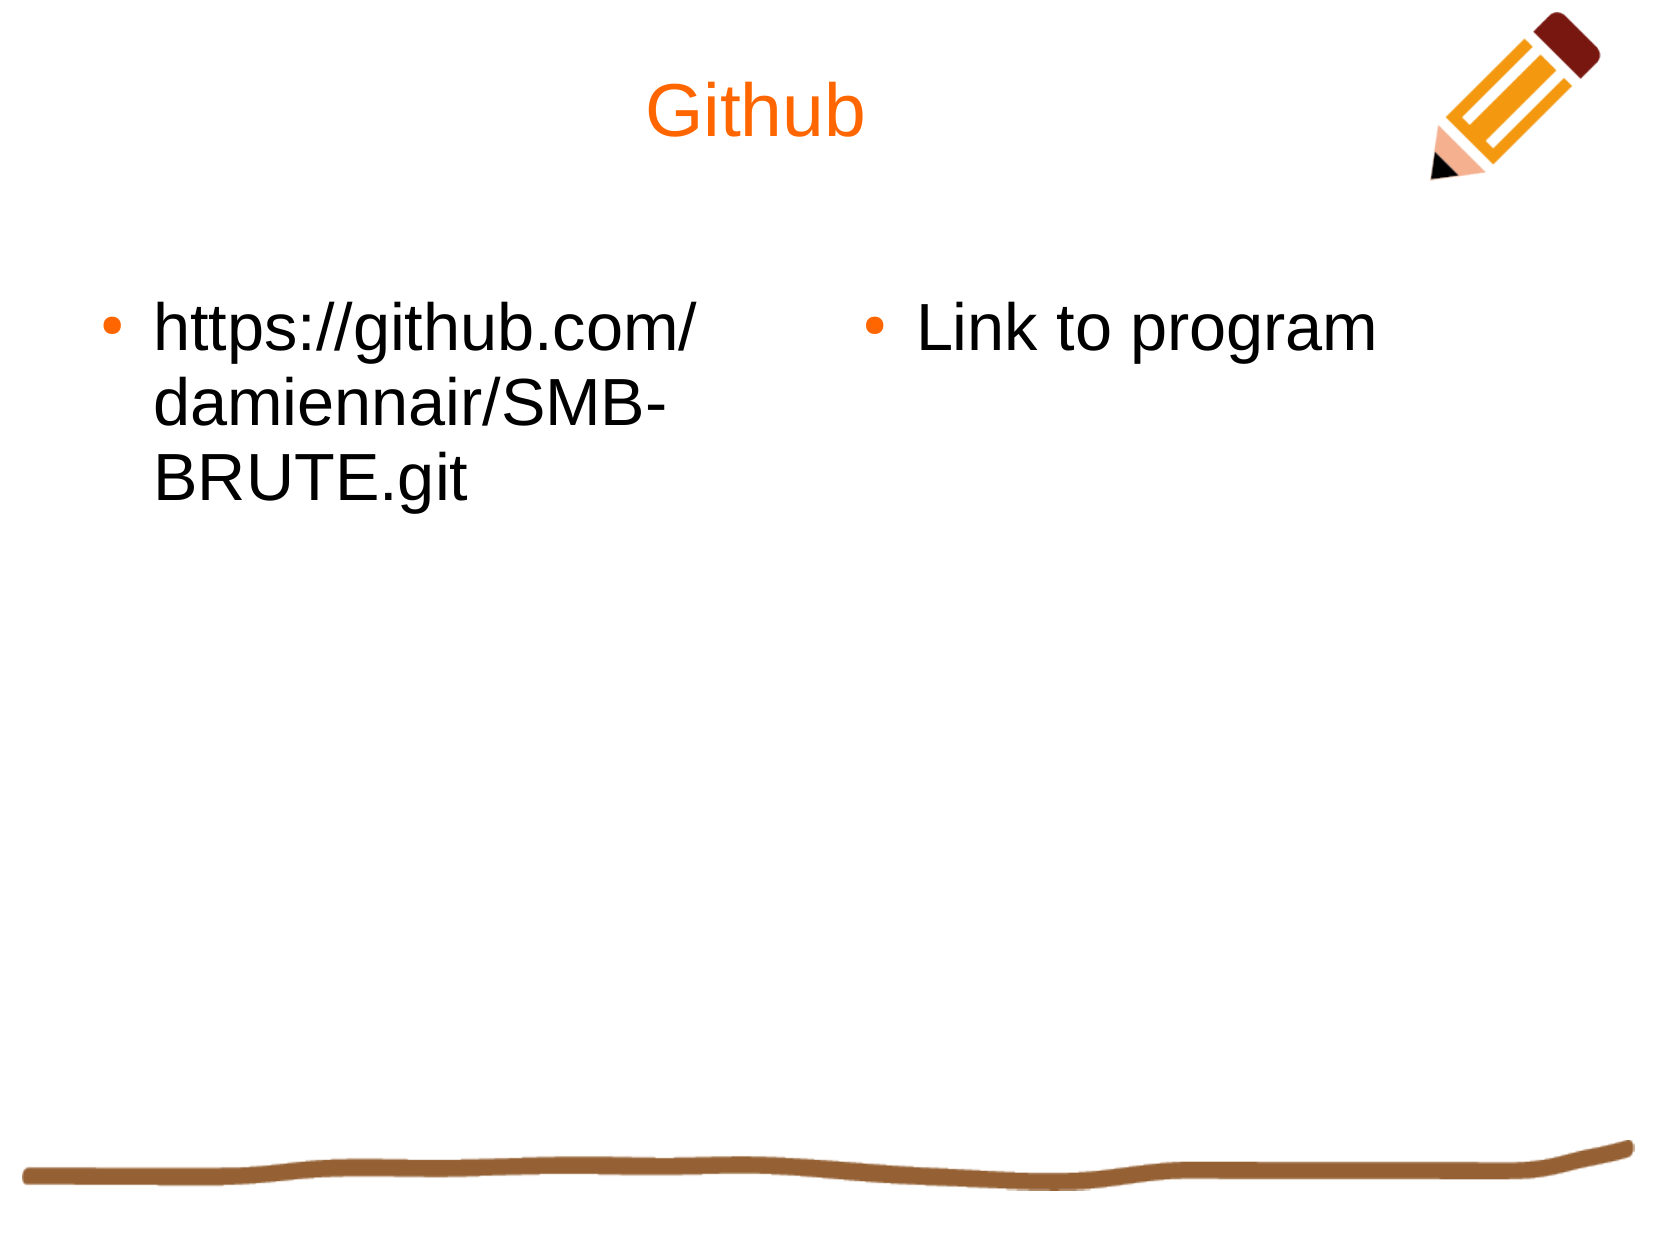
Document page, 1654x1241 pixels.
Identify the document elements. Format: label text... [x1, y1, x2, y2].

picture [22, 1140, 1635, 1191]
list https://github.com/damiennair/SMB-BRUTE.git [82, 290, 809, 1122]
list Link to program [845, 290, 1572, 1122]
picture [1430, 12, 1601, 181]
title Github [82, 49, 1430, 172]
